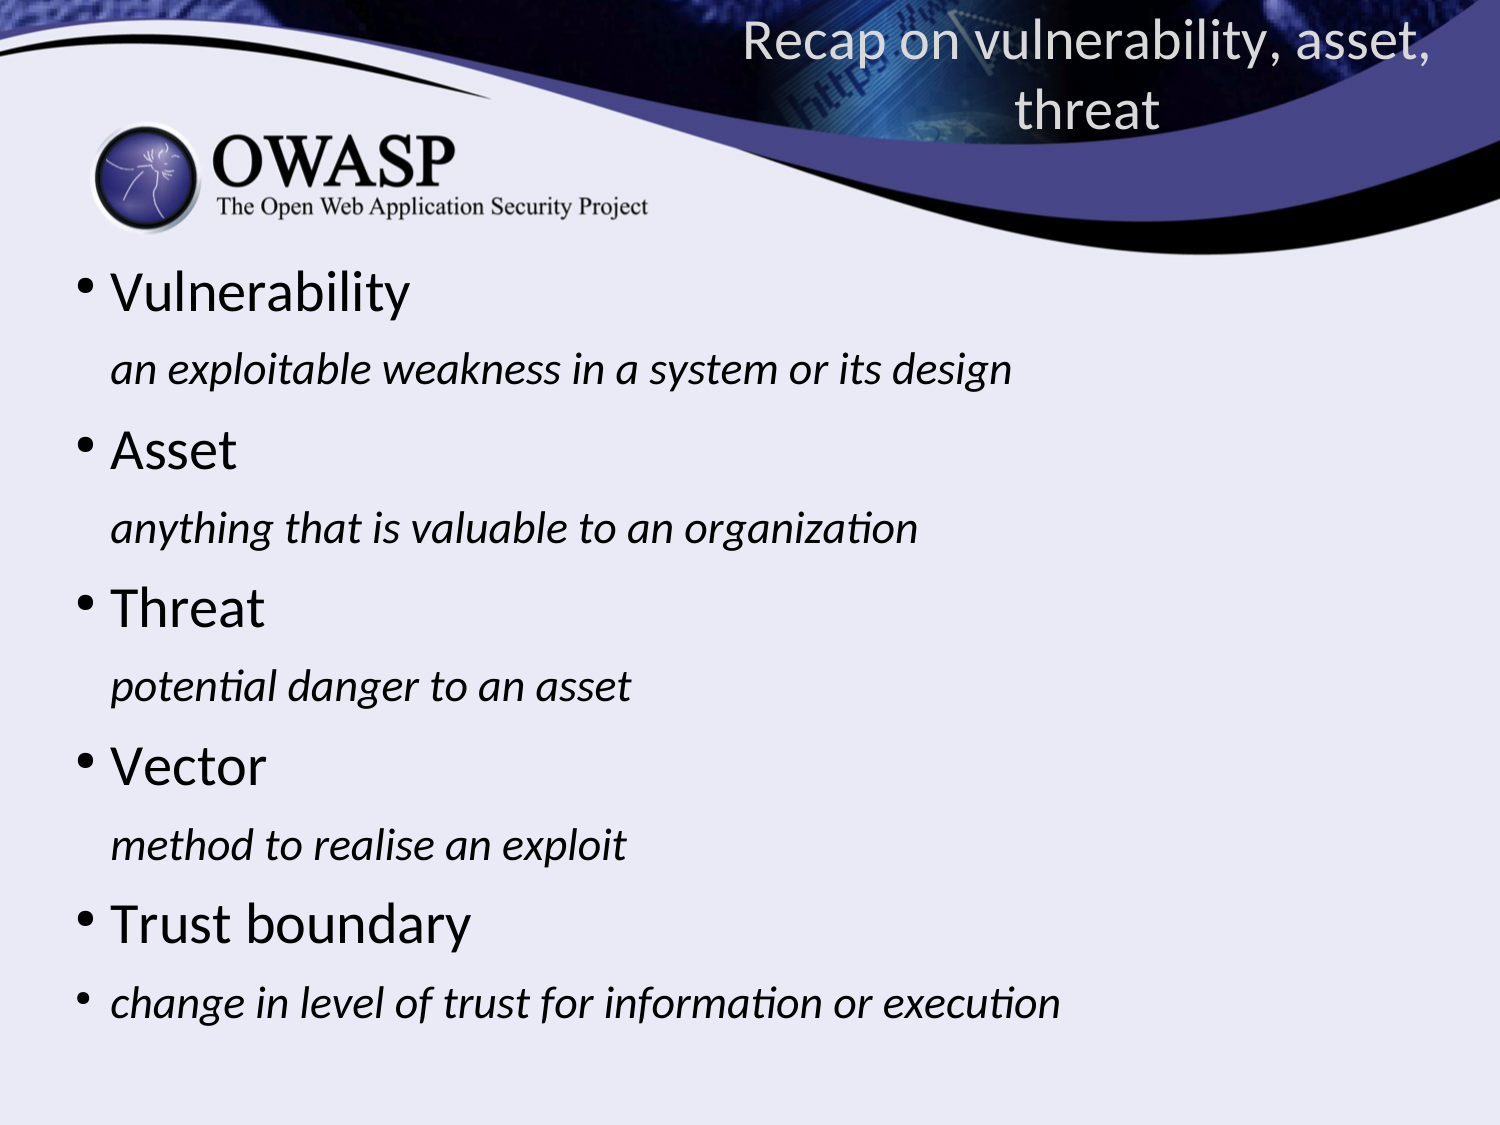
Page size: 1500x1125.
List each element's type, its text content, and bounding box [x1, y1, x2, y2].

title Recap on vulnerability, asset, threat [699, 0, 1476, 149]
subtitle Vulnerability an exploitable weakness in a system or its design Asset anything that is valuable to an organization Threat potential danger to an asset Vector method to realise an exploit Trust boundary change in level of trust for information or execution [75, 252, 1426, 1028]
picture [0, 0, 1500, 1125]
